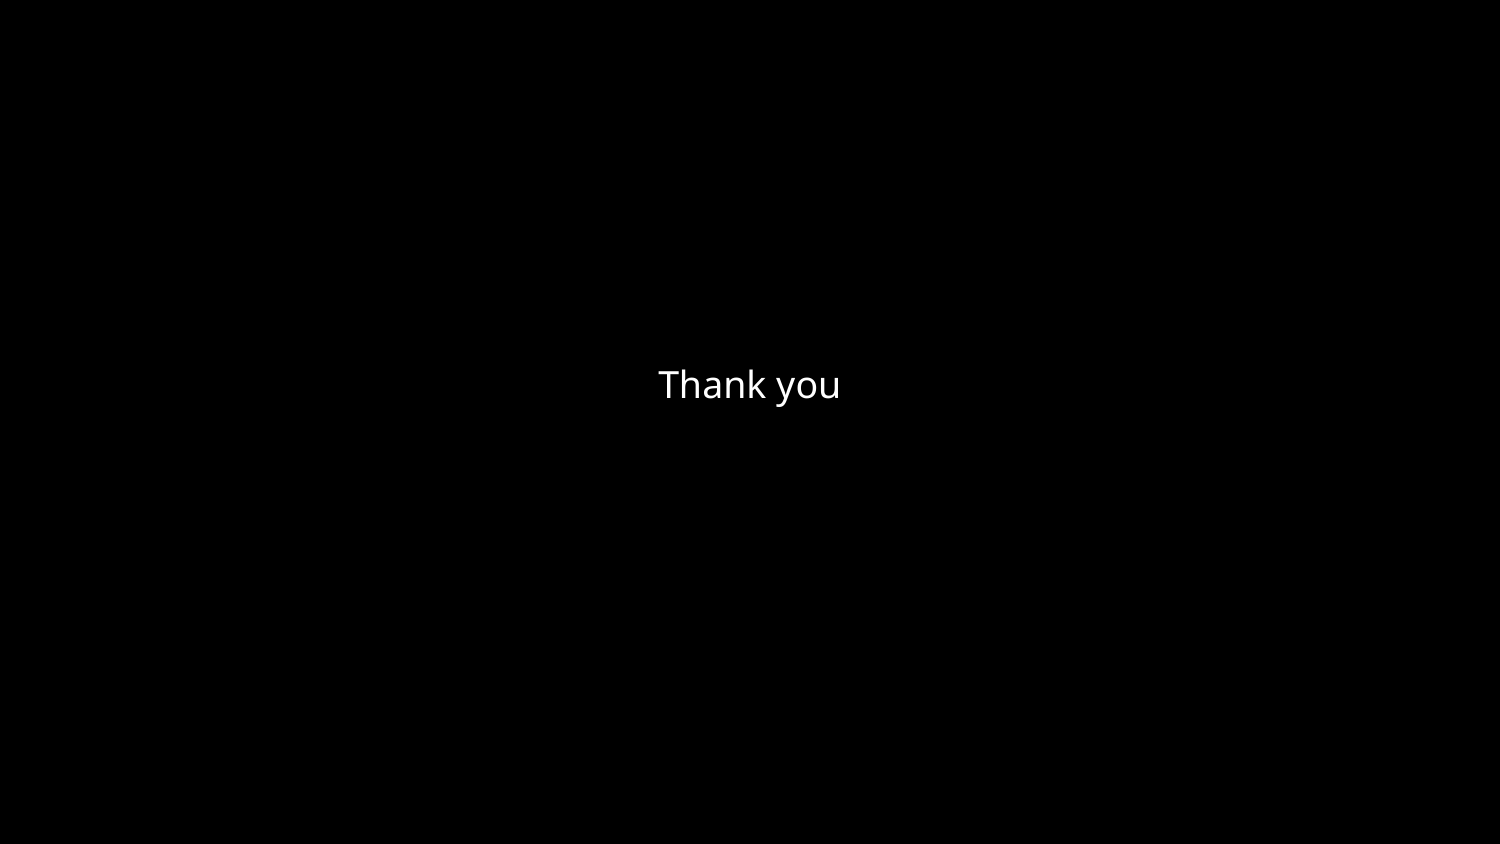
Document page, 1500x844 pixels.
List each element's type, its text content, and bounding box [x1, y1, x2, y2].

text_box Thank you [151, 346, 1349, 561]
